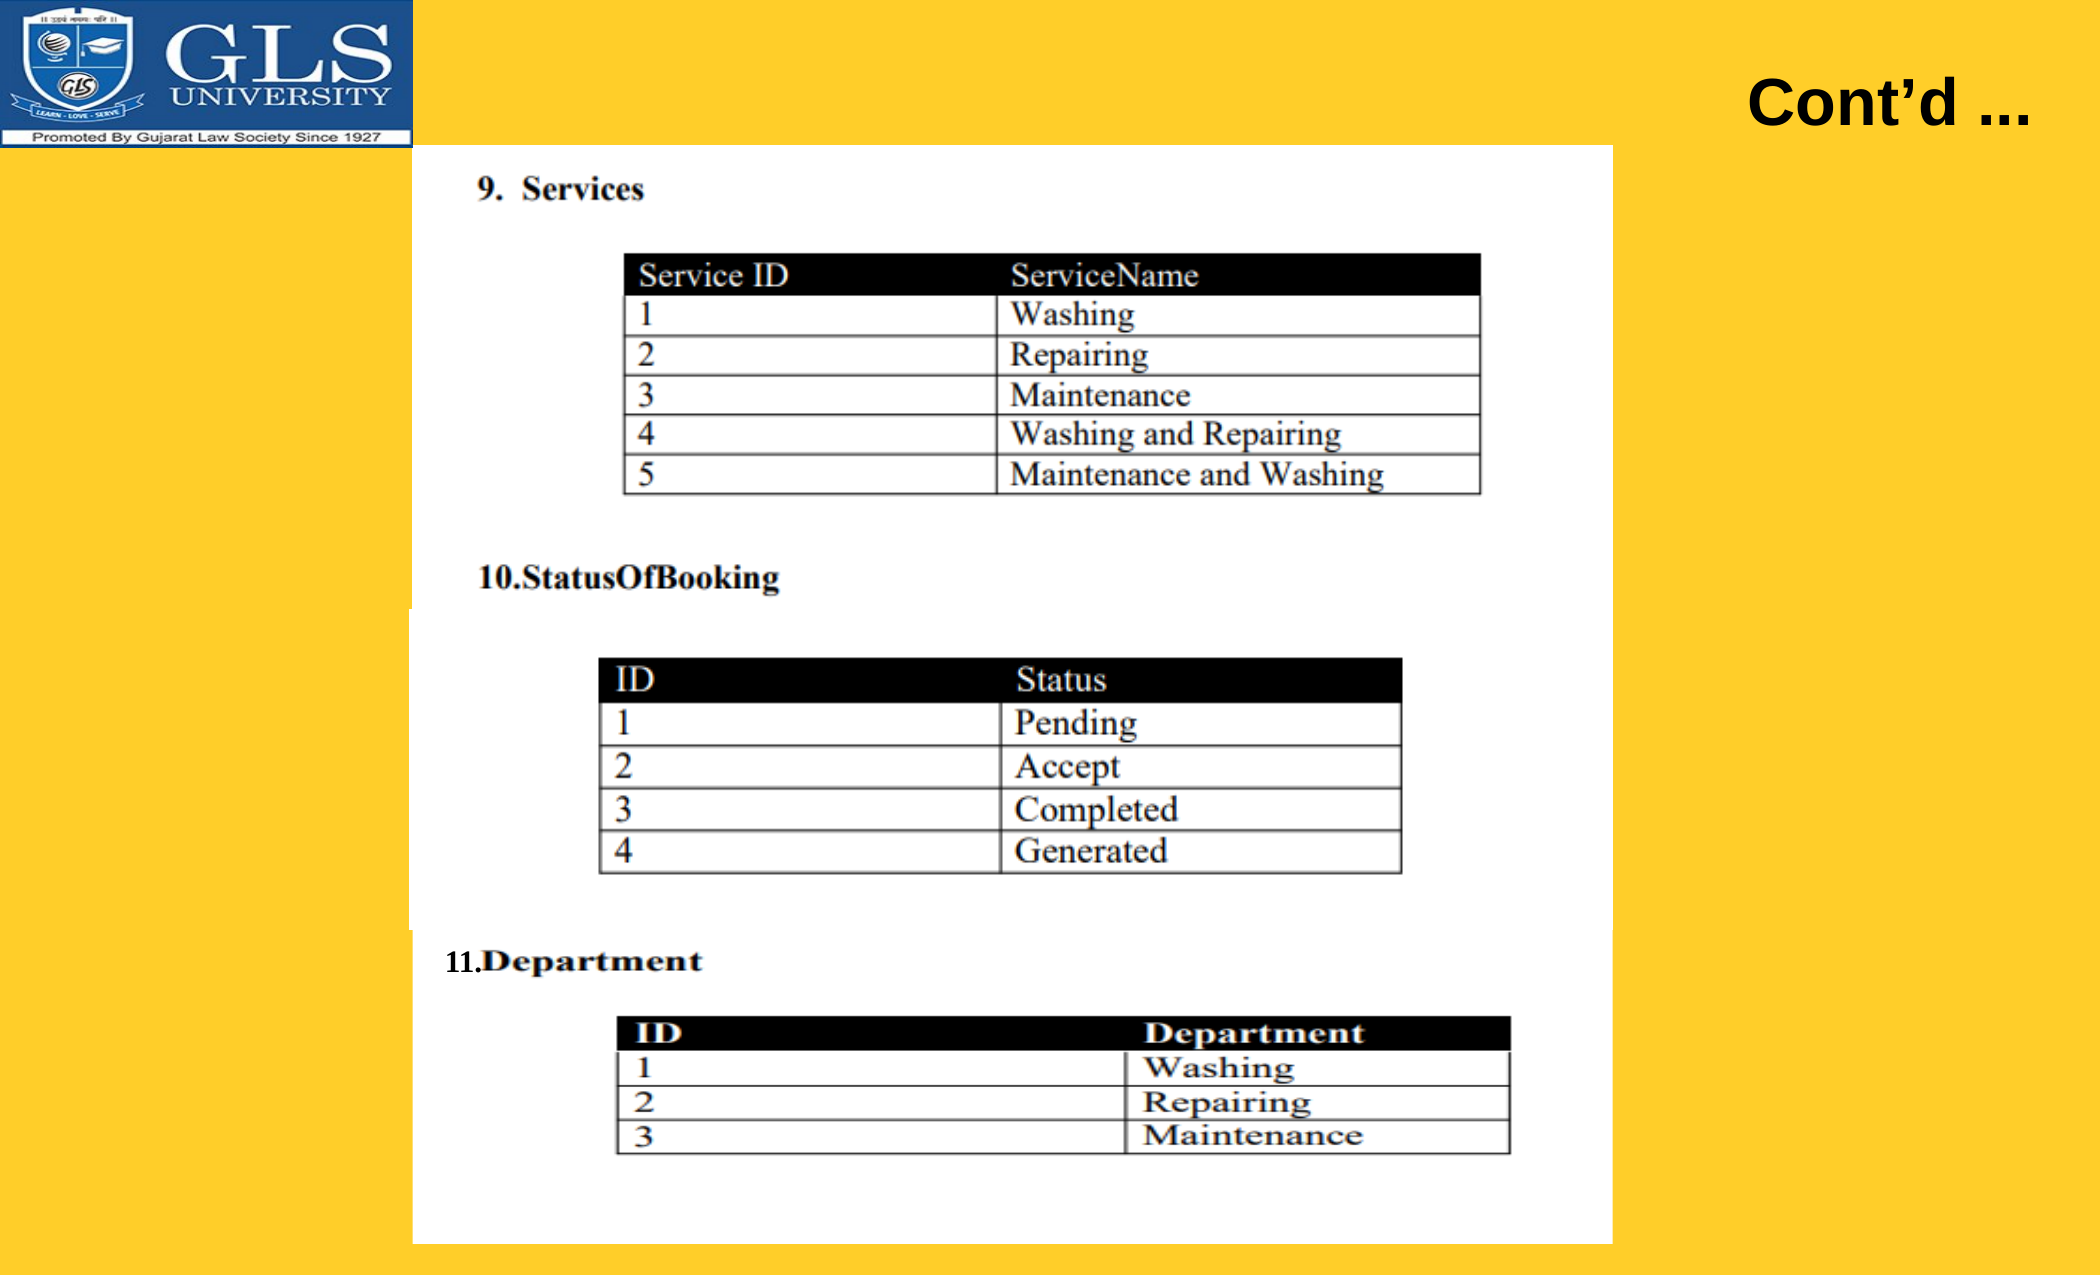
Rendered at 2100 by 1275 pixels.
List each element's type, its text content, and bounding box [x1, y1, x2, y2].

text_box Cont’d ... [1732, 57, 2063, 147]
picture [0, 0, 1613, 1244]
text_box 11. [430, 937, 506, 1037]
